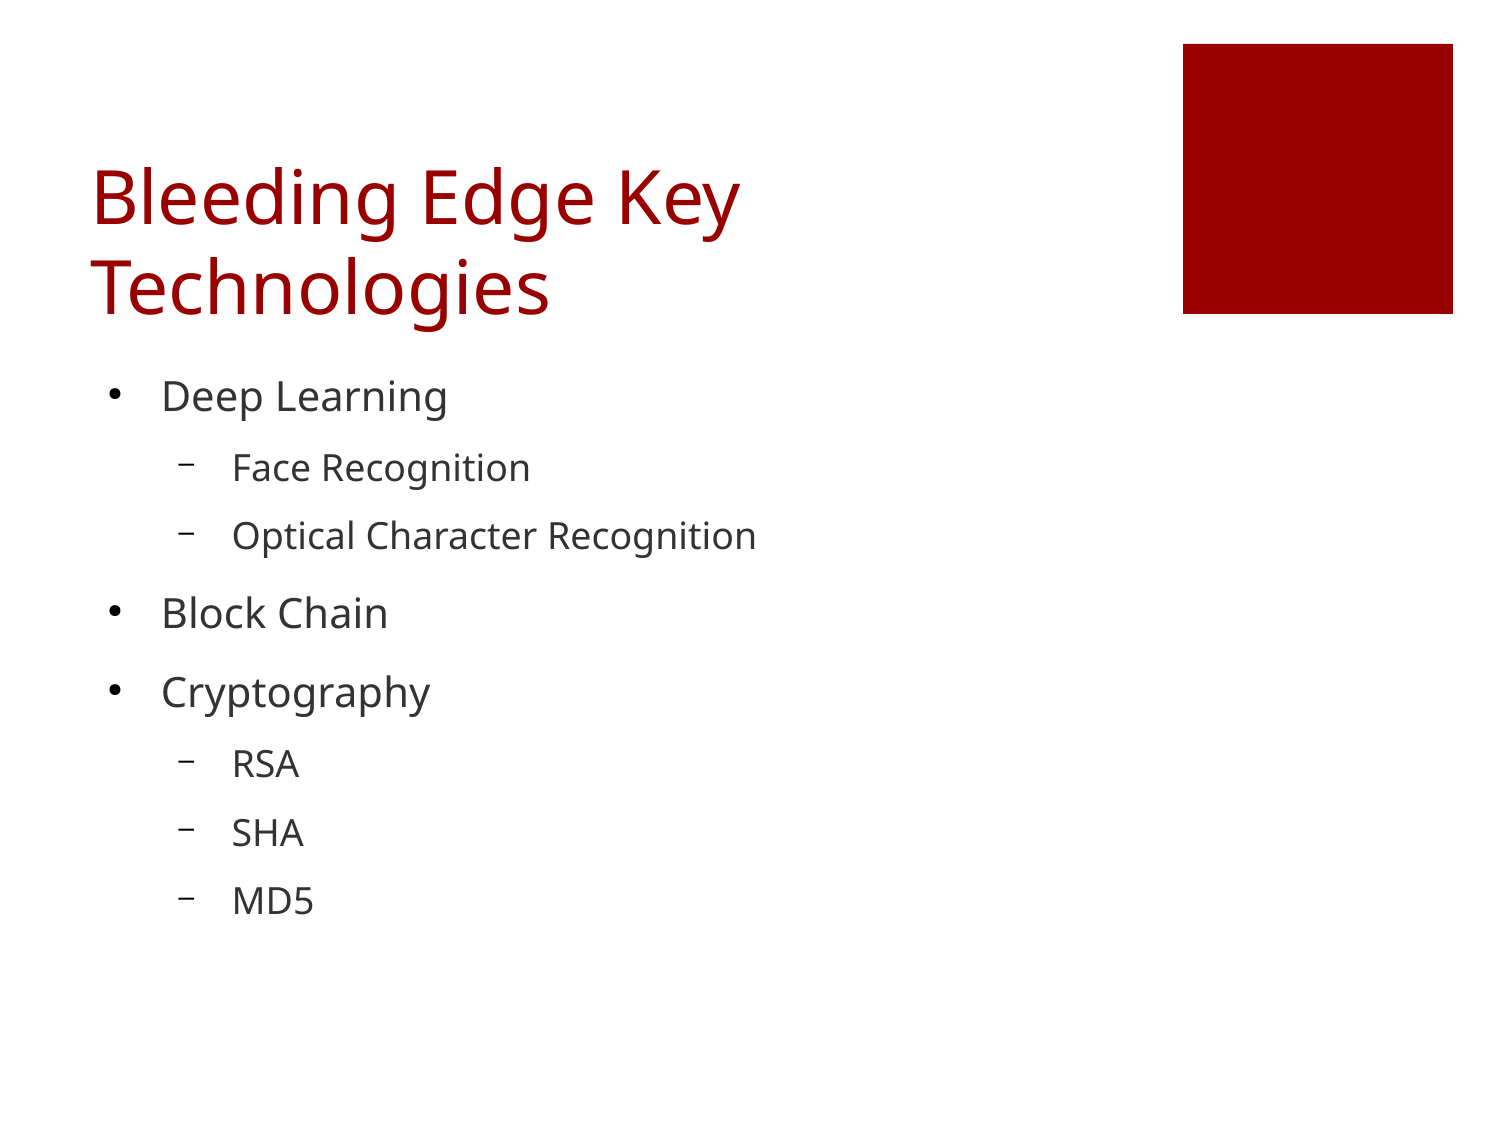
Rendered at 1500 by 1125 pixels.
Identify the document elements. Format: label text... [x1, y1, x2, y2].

list Deep Learning Face Recognition Optical Character Recognition Block Chain Cryptography RSA SHA MD5 [75, 362, 1143, 1005]
title Bleeding Edge Key Technologies [75, 149, 1143, 338]
